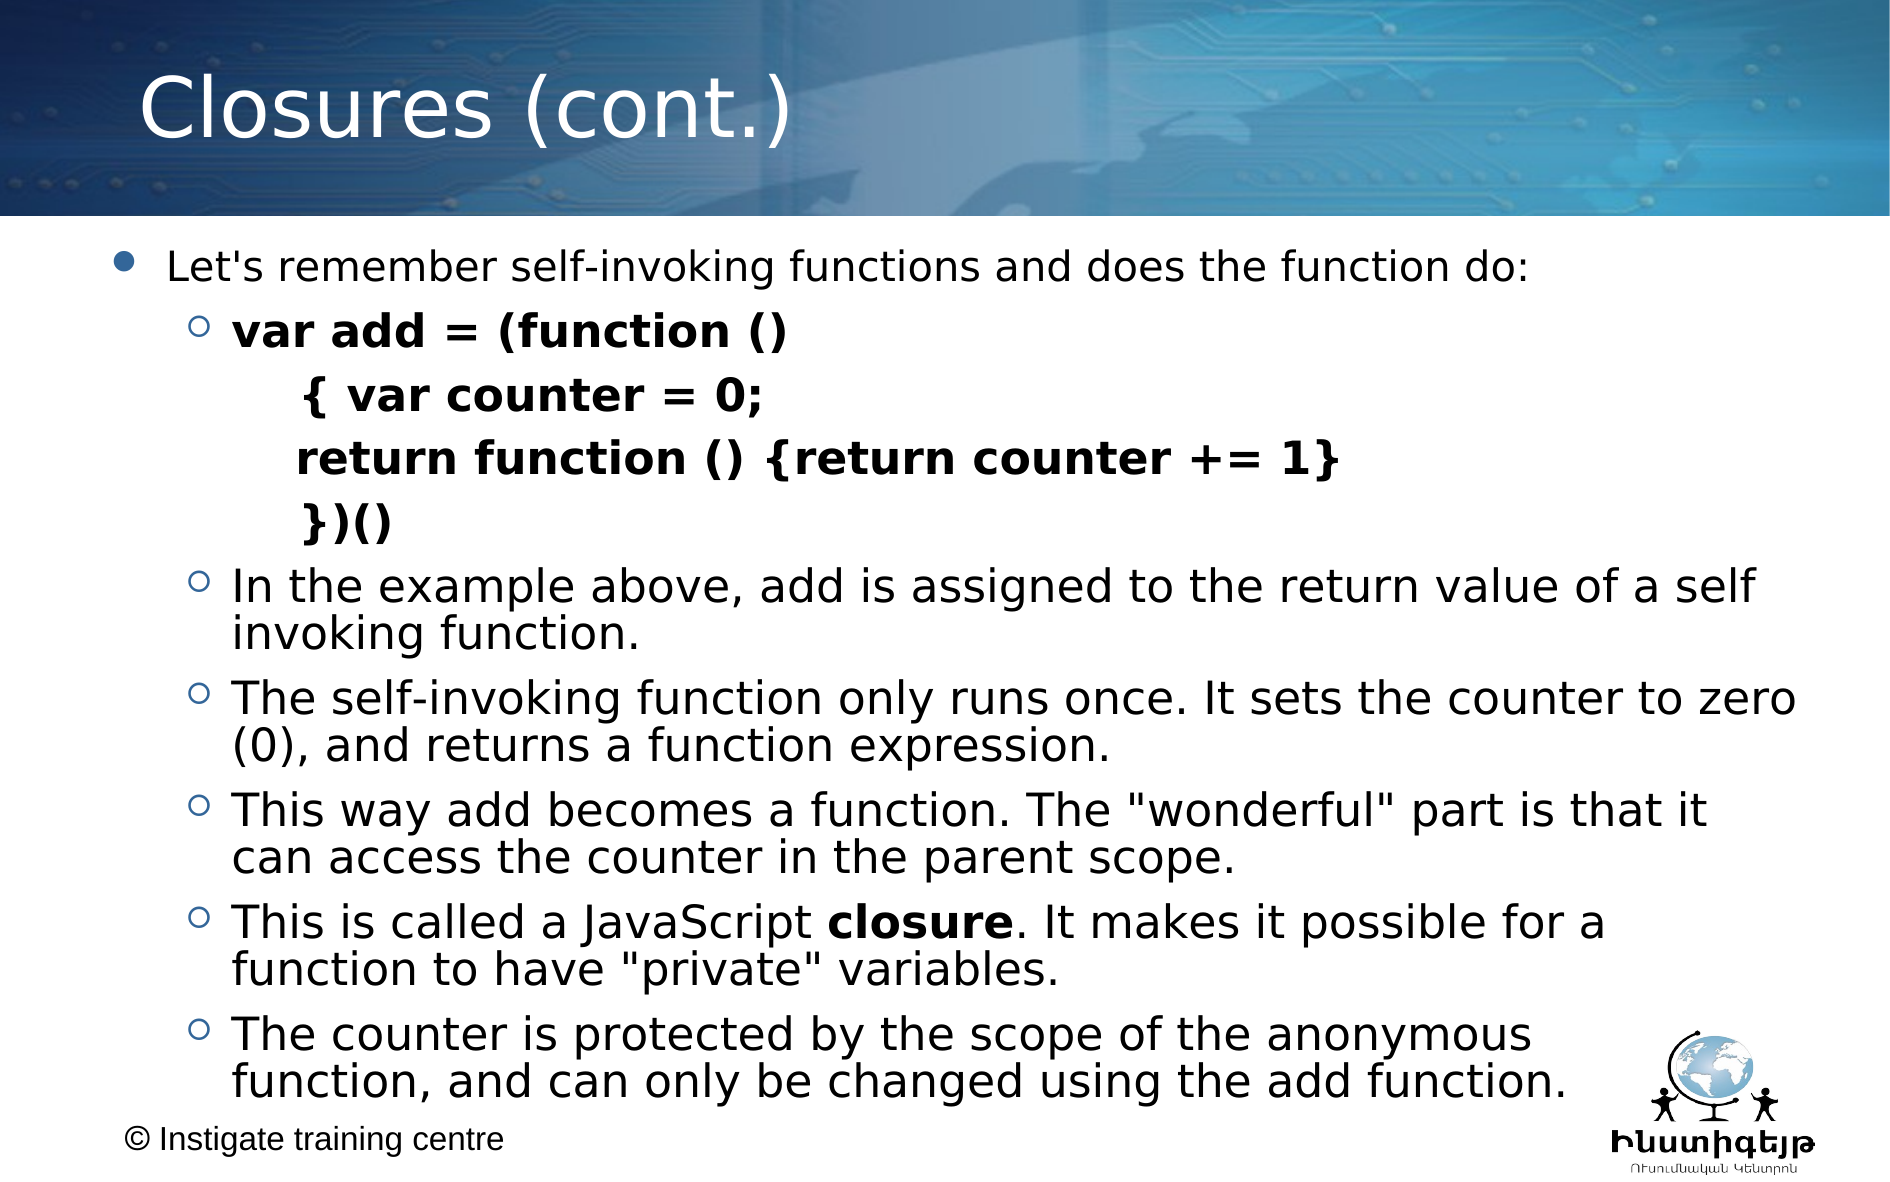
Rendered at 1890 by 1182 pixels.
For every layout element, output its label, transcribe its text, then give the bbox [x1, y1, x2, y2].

picture [1612, 1030, 1815, 1175]
list The Function() Constructor As you have seen in the previous examples, JavaScript functions are defined with the function keyword. Functions can also be defined with a built-in JavaScript function constructor called Function(). var myFunction = new Function("a", "b", "return a * b"); var x = myFunction(4, 3) You actually don't have to use the function constructor. The example above is the same as writing: var myFunction = function(a, b) {return a * b} var x = myFunction(4, 3); Function Hoisting Hoisting applies to variable declarations and to function declarations. Because of this, JavaScript functions can be called before they are declared. [138, 152, 1801, 160]
list Let's remember self-invoking functions and does the function do: var add = (function () { var counter = 0; return function () {return counter += 1} })() In the example above, add is assigned to the return value of a self invoking function. The self-invoking function only runs once. It sets the counter to zero (0), and returns a function expression. This way add becomes a function. The "wonderful" part is that it can access the counter in the parent scope. This is called a JavaScript closure. It makes it possible for a function to have "private" variables. The counter is protected by the scope of the anonymous function, and can only be changed using the add function. [110, 247, 1801, 279]
text_box Closures (cont.) [138, 82, 1801, 86]
picture [0, 0, 1890, 216]
